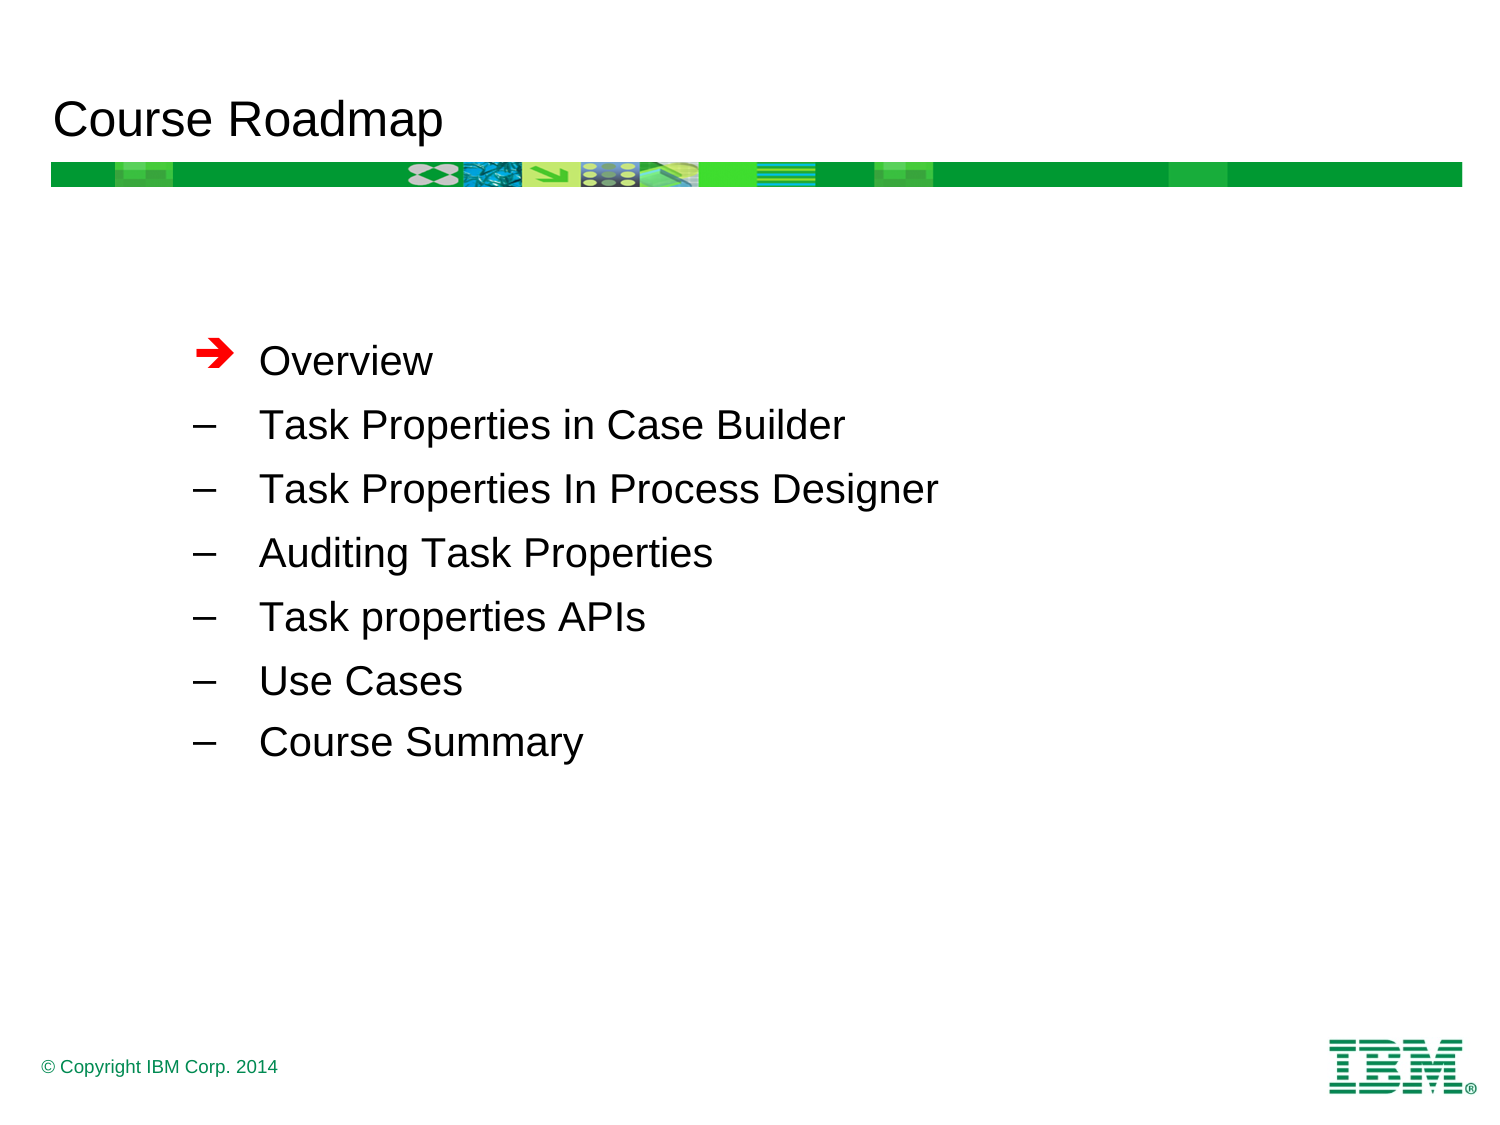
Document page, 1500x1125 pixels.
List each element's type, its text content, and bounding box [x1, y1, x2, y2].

picture [1327, 1037, 1479, 1096]
list Overview Task Properties in Case Builder Task Properties In Process Designer Auditing Task Properties Task properties APIs Use Cases Course Summary [75, 262, 1426, 1005]
picture [50, 161, 1463, 189]
title Course Roadmap [37, 45, 1388, 188]
